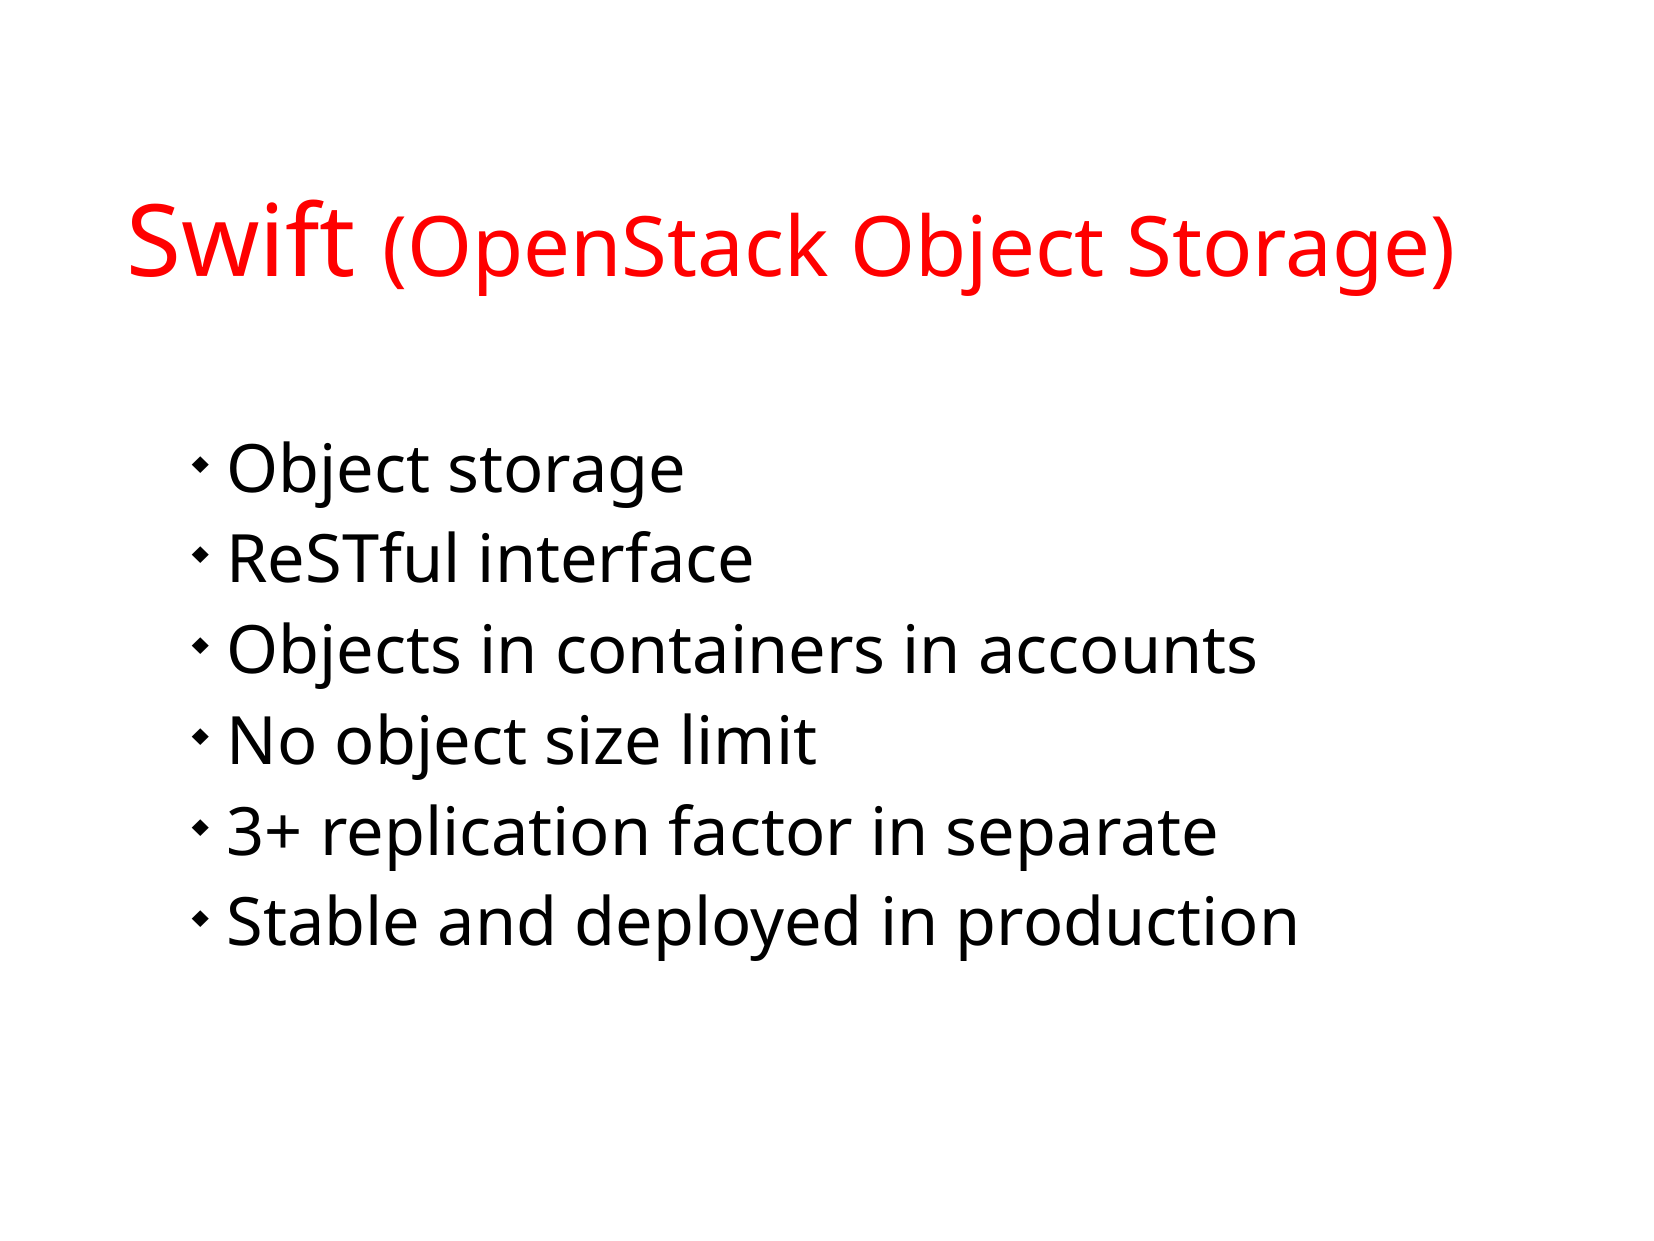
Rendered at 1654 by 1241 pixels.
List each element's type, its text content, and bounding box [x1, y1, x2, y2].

title Swift (OpenStack Object Storage) [118, 147, 1595, 325]
text_box Object storage ReSTful interface Objects in containers in accounts No object size limit 3+ replication factor in separate Stable and deployed in production [177, 413, 1506, 895]
